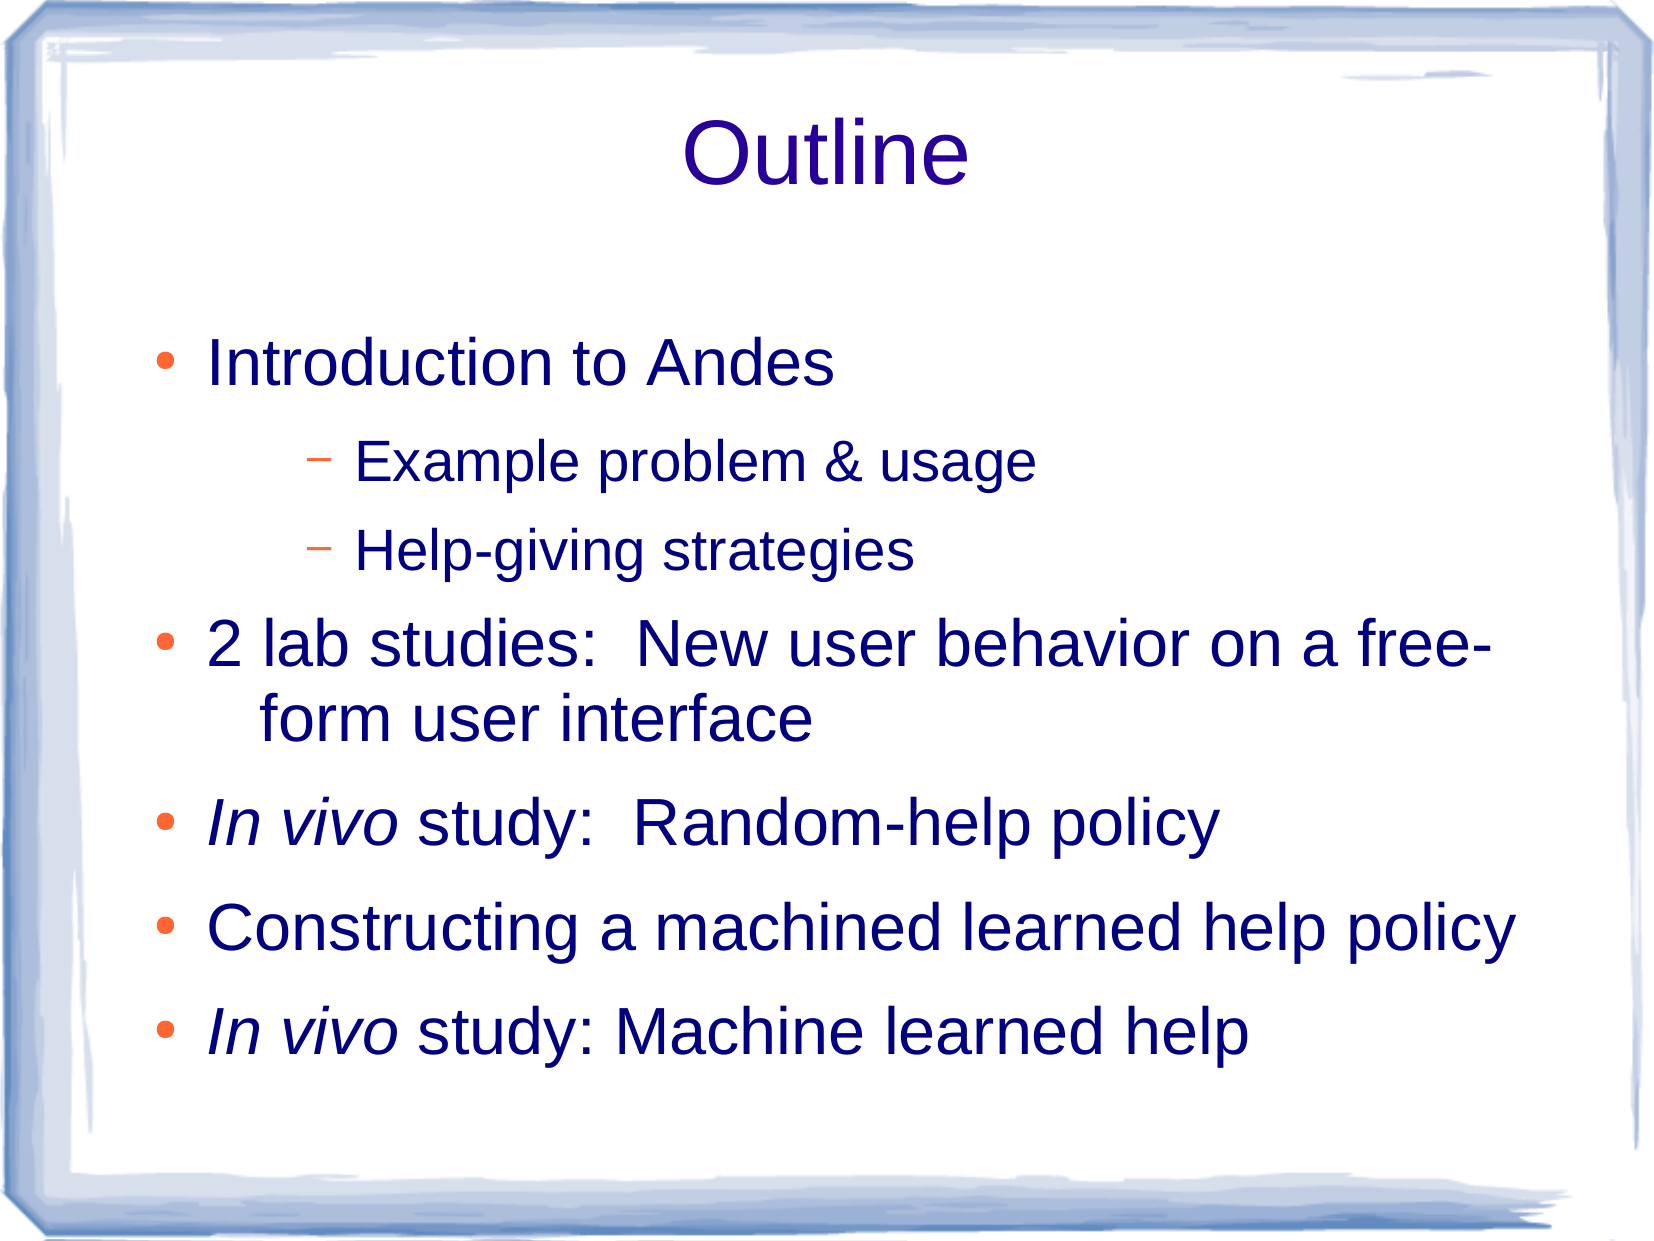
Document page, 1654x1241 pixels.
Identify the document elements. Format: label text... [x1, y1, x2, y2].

title Outline [82, 49, 1571, 257]
picture [0, 0, 1654, 1241]
list Introduction to Andes Example problem & usage Help-giving strategies 2 lab studies: New user behavior on a free-form user interface In vivo study: Random-help policy Constructing a machined learned help policy In vivo study: Machine learned help [118, 324, 1571, 1068]
